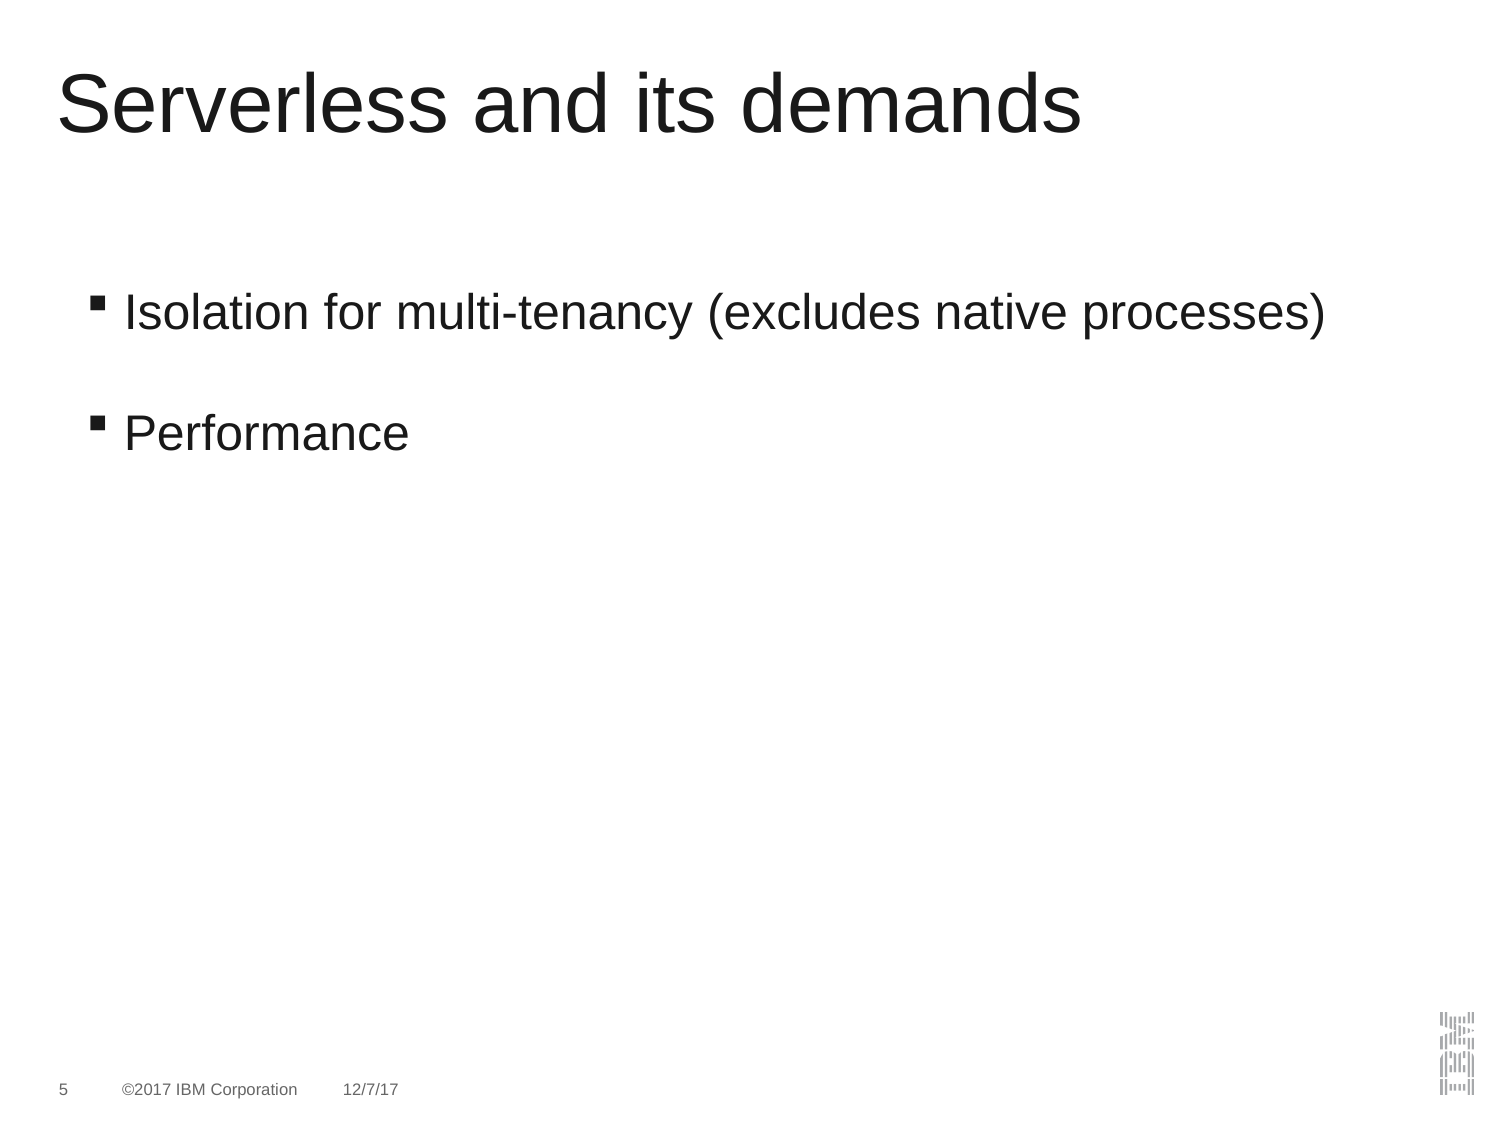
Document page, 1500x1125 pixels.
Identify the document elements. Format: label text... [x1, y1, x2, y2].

picture [1440, 1012, 1474, 1095]
text_box Isolation for multi-tenancy (excludes native processes) Performance [86, 279, 1472, 574]
text_box Serverless and its demands [56, 49, 1440, 200]
